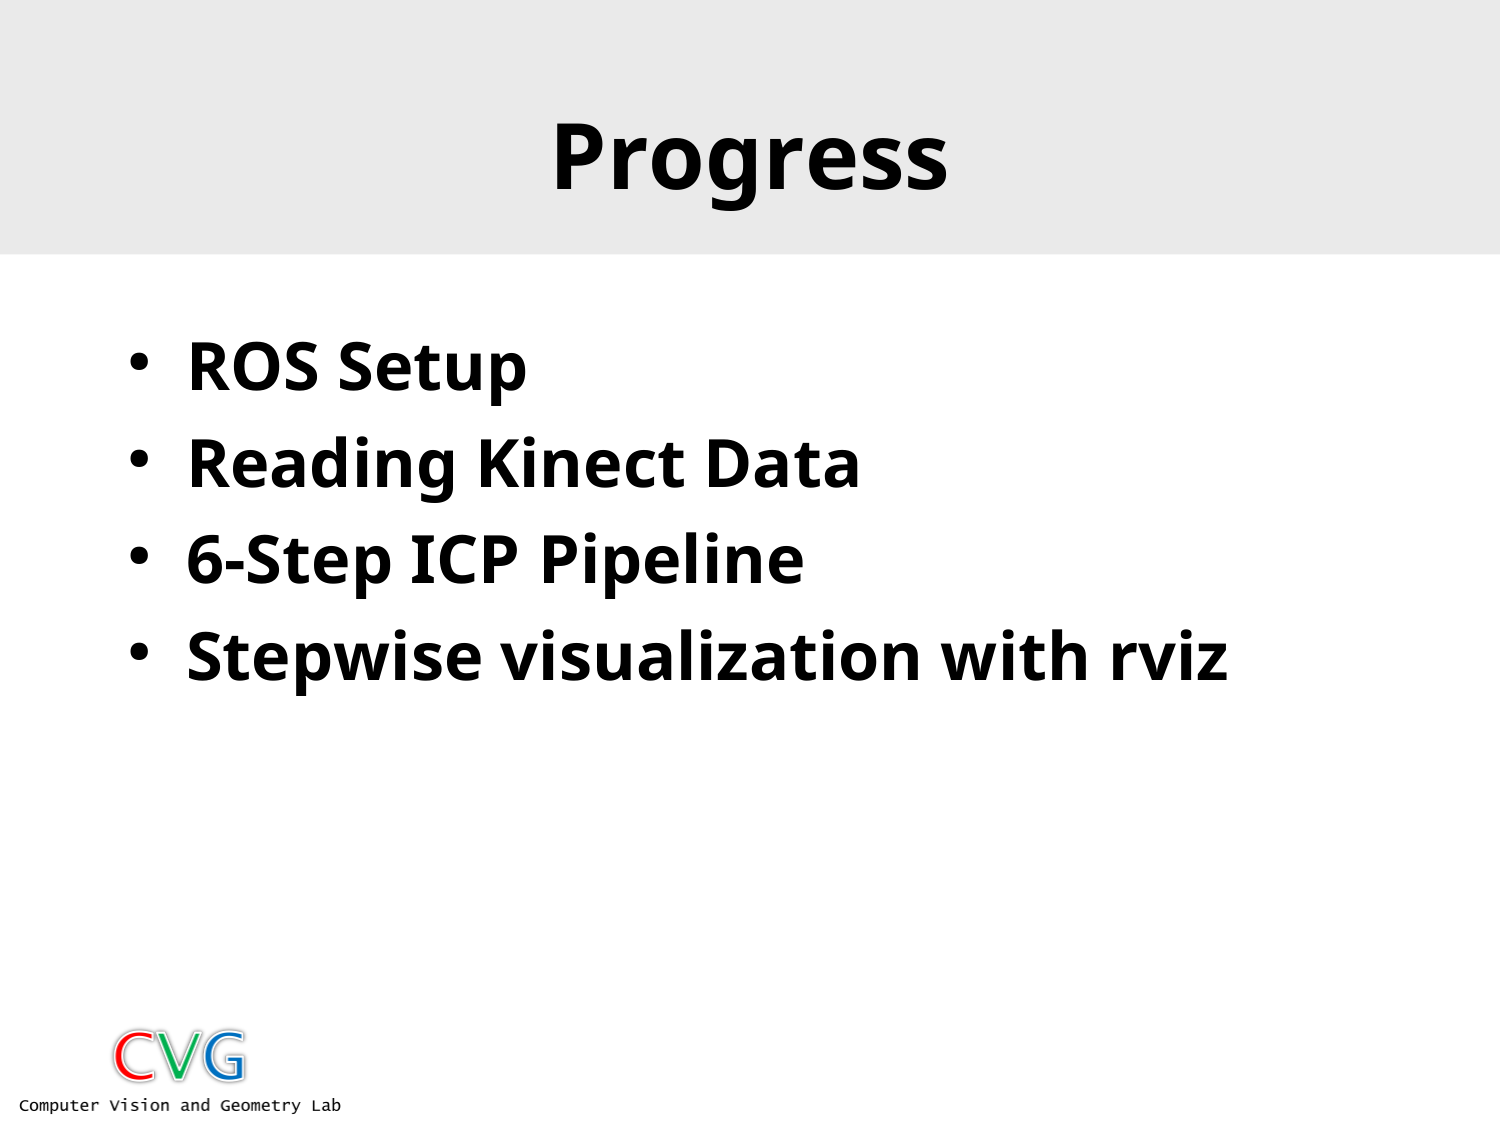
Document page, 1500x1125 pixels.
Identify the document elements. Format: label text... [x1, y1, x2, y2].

title Progress [114, 35, 1386, 271]
picture [1, 996, 359, 1124]
list ROS Setup Reading Kinect Data 6-Step ICP Pipeline Stepwise visualization with rviz [112, 315, 1388, 1059]
